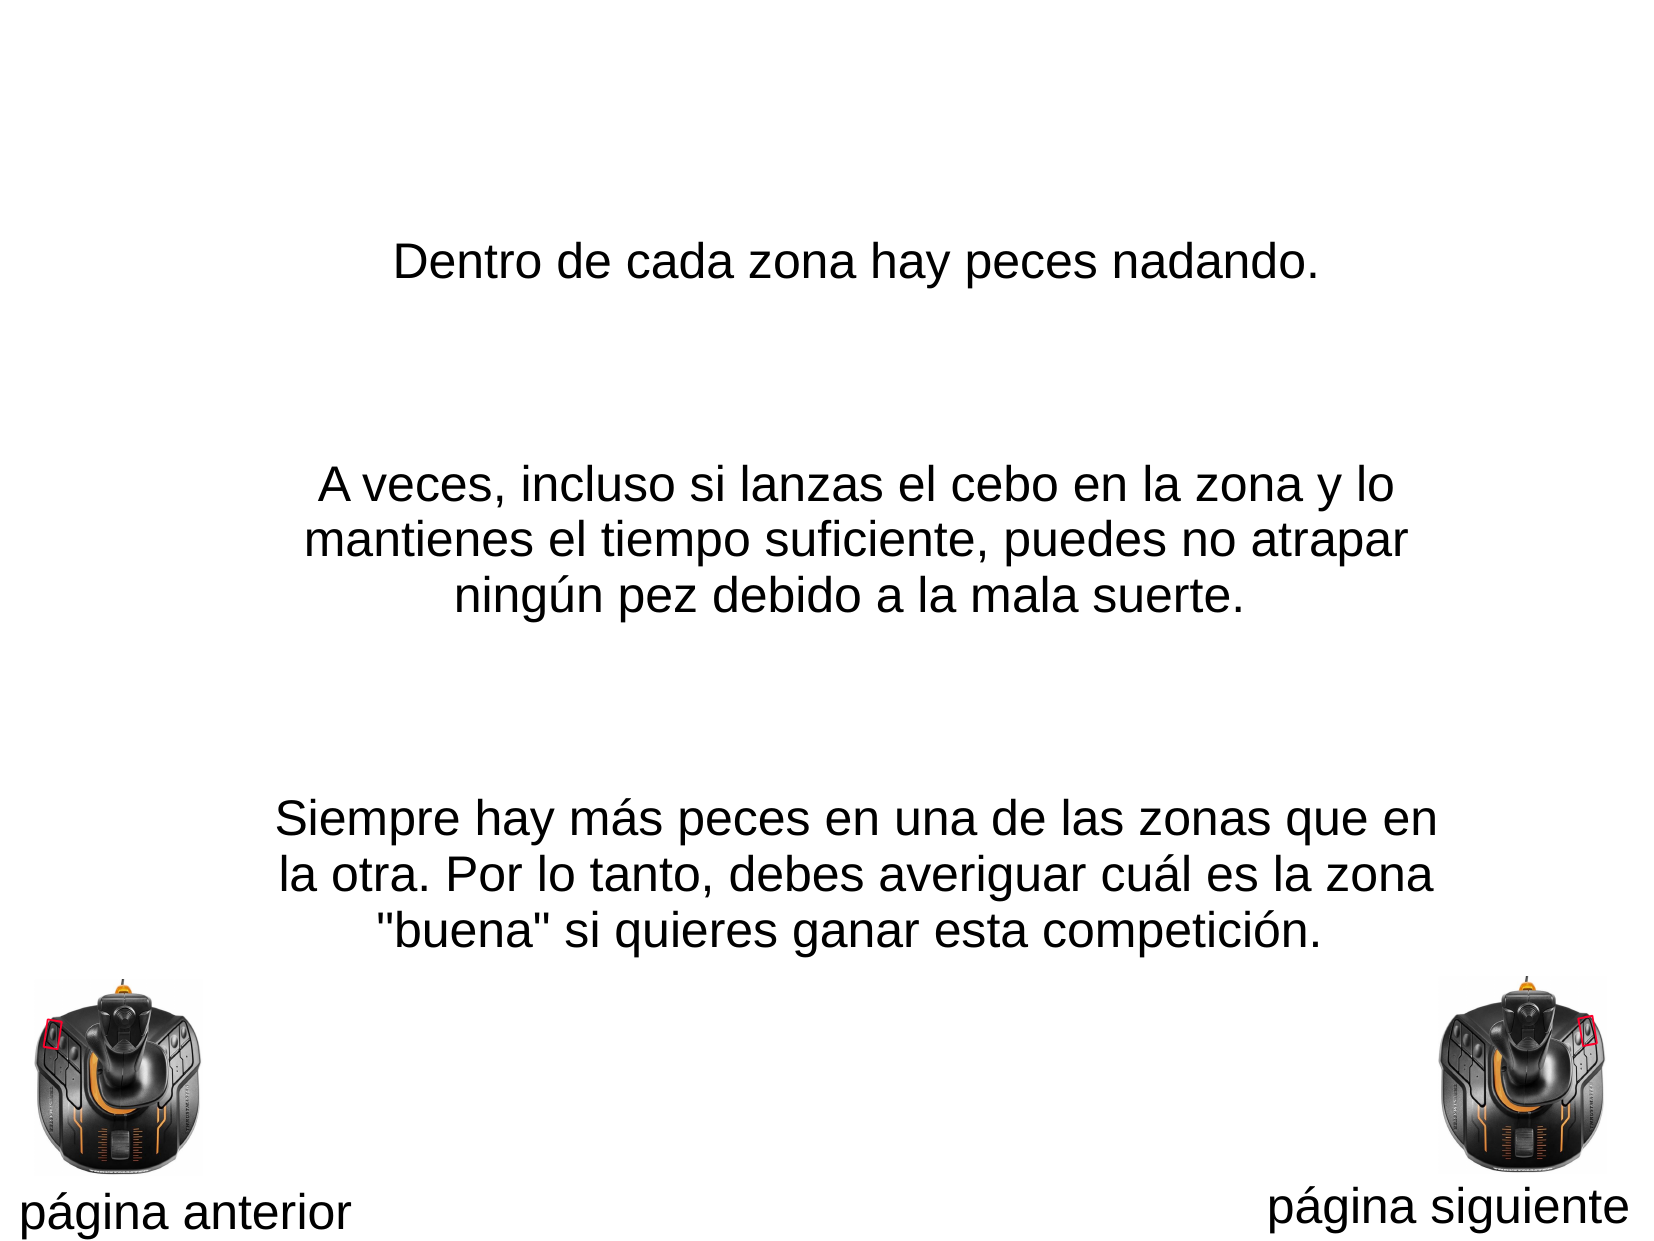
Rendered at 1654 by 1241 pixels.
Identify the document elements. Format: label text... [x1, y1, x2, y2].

text_box página anterior [4, 1177, 368, 1241]
text_box página siguiente [1252, 1171, 1646, 1241]
text_box Dentro de cada zona hay peces nadando. A veces, incluso si lanzas el cebo en la zona y lo mantienes el tiempo suficiente, puedes no atrapar ningún pez debido a la mala suerte. Siempre hay más peces en una de las zonas que en la otra. Por lo tanto, debes averiguar cuál es la zona "buena" si quieres ganar esta competición. [259, 113, 1477, 1188]
picture [34, 979, 203, 1177]
picture [1438, 976, 1607, 1171]
